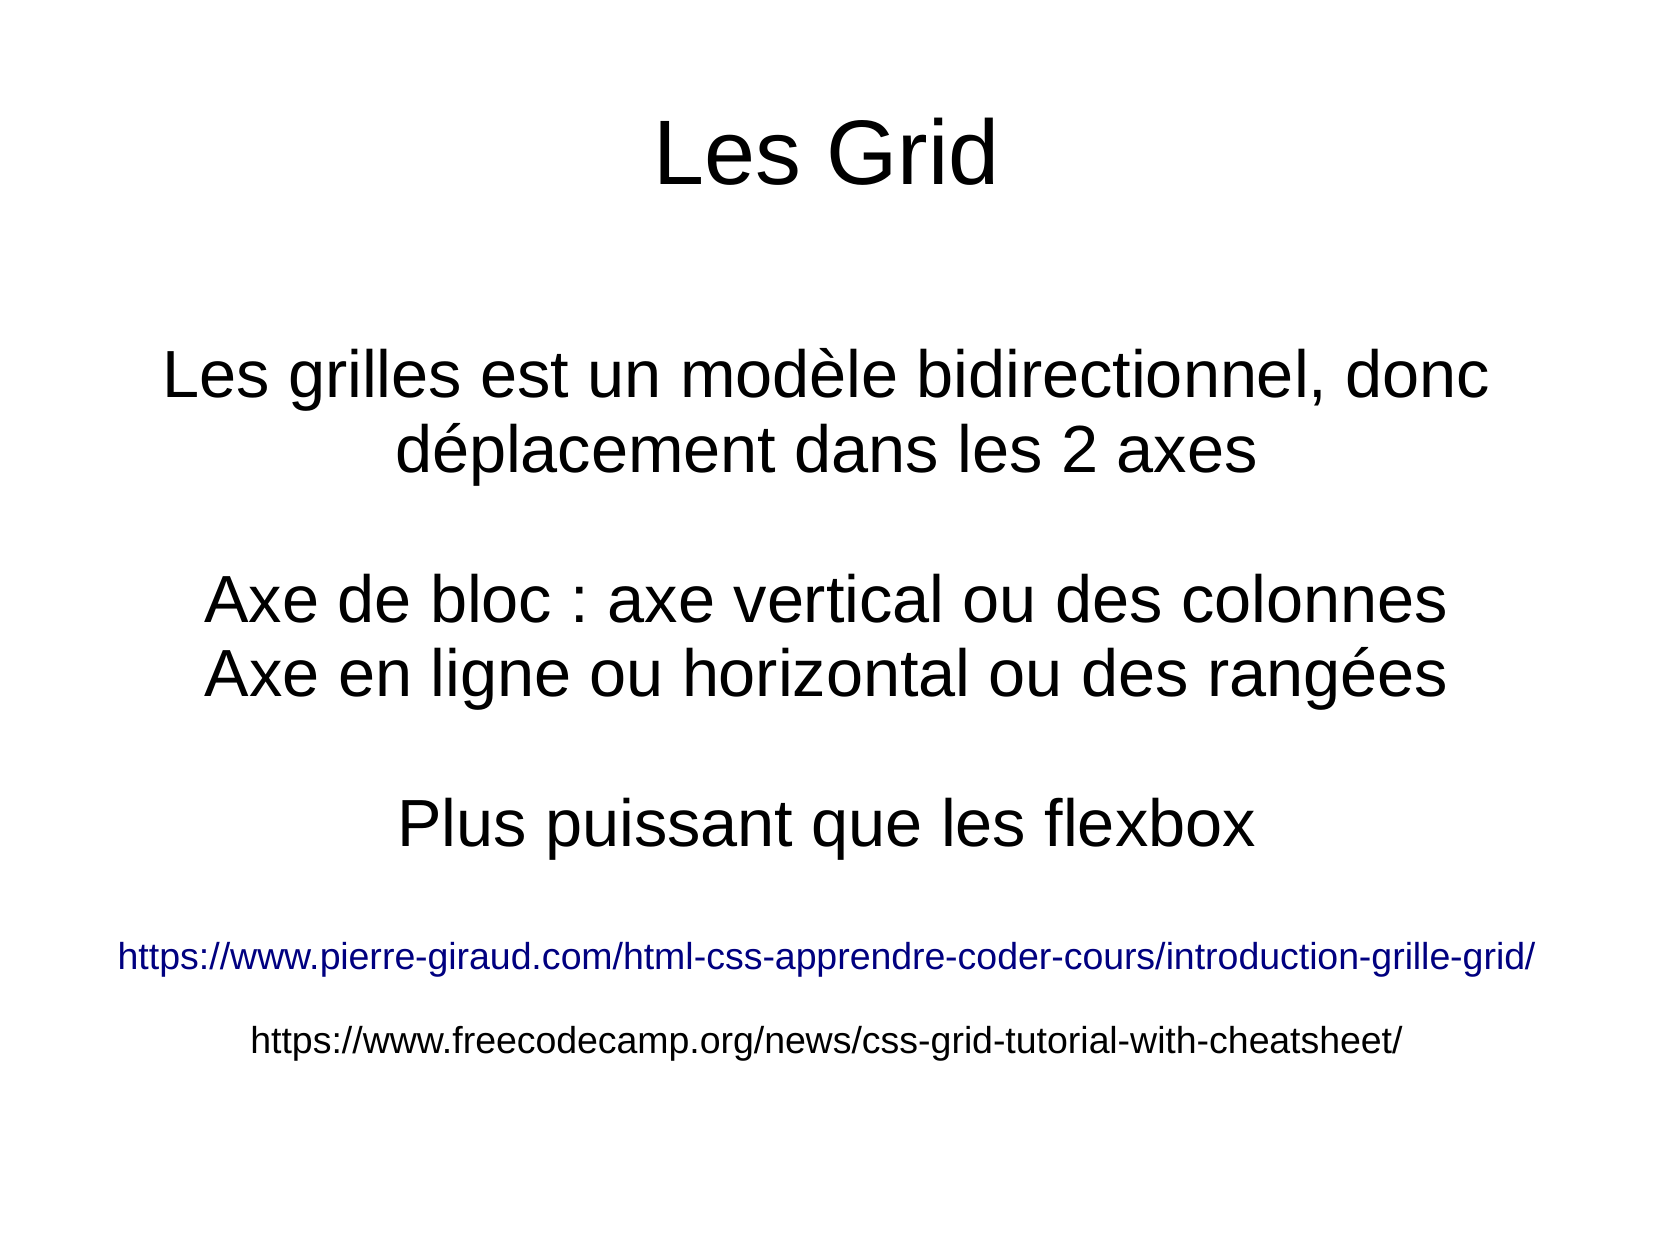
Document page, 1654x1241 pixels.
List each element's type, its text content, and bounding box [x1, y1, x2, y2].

title Les Grid [82, 49, 1571, 257]
subtitle Les grilles est un modèle bidirectionnel, donc déplacement dans les 2 axes Axe de bloc : axe vertical ou des colonnes Axe en ligne ou horizontal ou des rangées Plus puissant que les flexbox https://www.pierre-giraud.com/html-css-apprendre-coder-cours/introduction-grille-grid/ https://www.freecodecamp.org/news/css-grid-tutorial-with-cheatsheet/ [82, 290, 1571, 1109]
